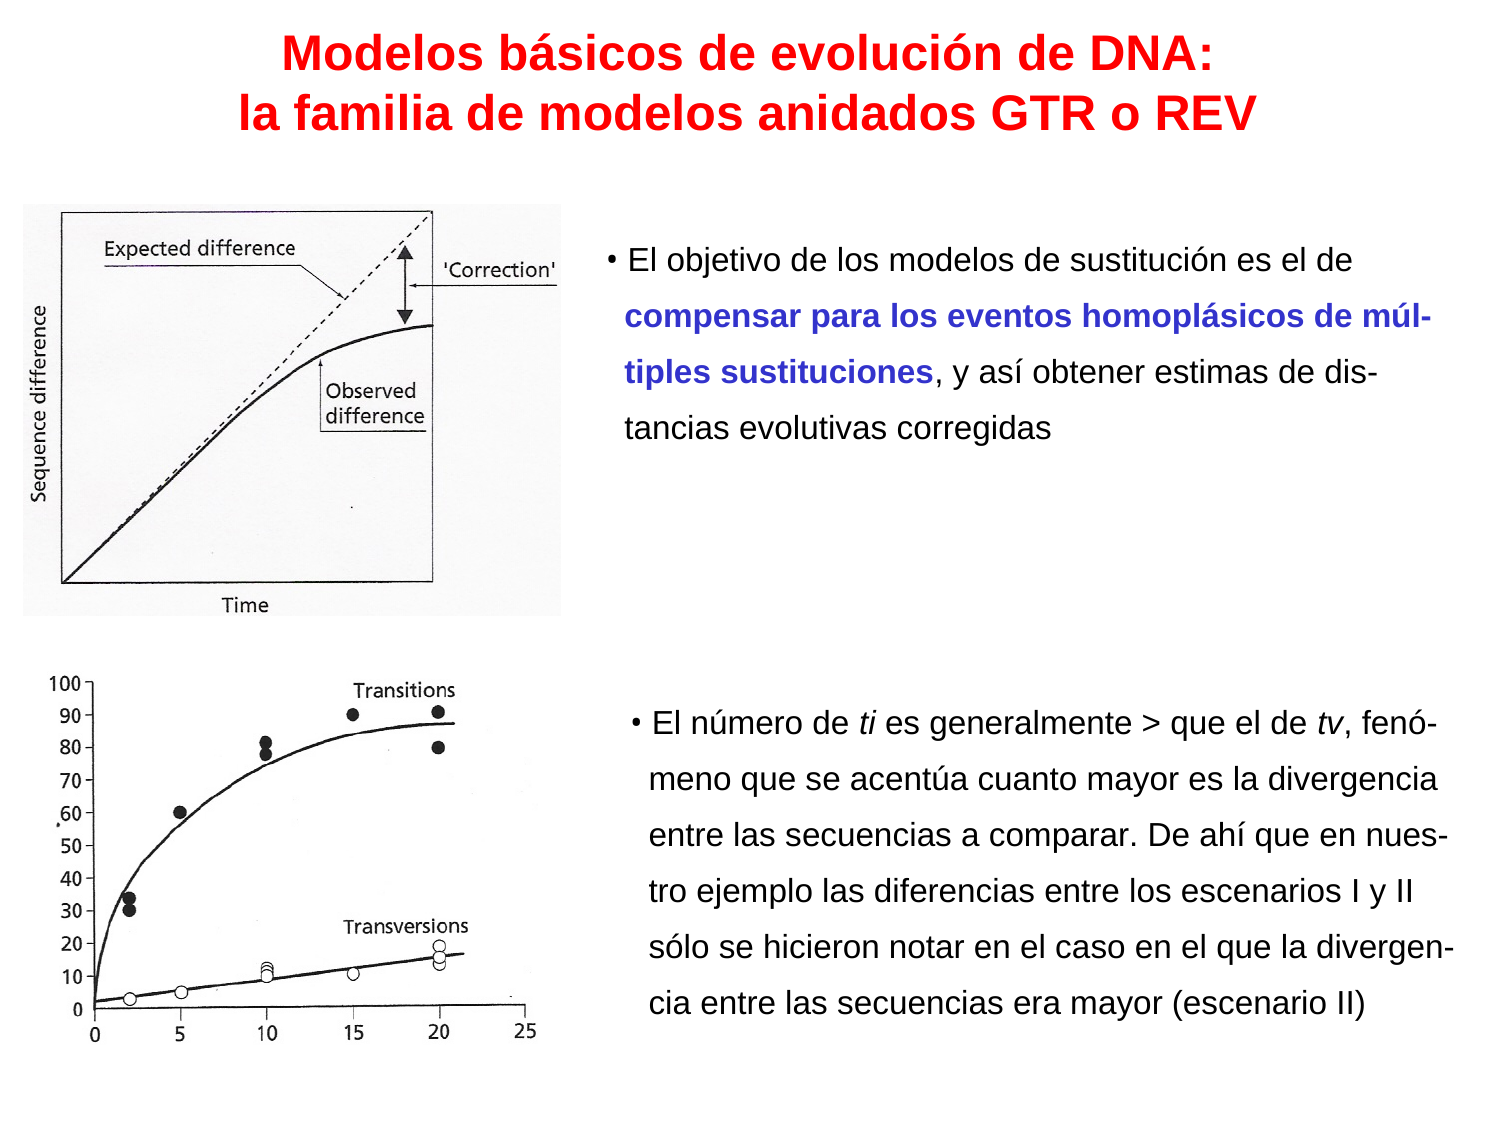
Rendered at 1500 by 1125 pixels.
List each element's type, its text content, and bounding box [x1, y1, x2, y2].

picture [47, 671, 538, 1047]
text_box El número de ti es generalmente > que el de tv, fenó- meno que se acentúa cuanto mayor es la divergencia entre las secuencias a comparar. De ahí que en nues- tro ejemplo las diferencias entre los escenarios I y II sólo se hicieron notar en el caso en el que la divergen- cia entre las secuencias era mayor (escenario II) [615, 677, 1472, 1029]
text_box Modelos básicos de evolución de DNA: la familia de modelos anidados GTR o REV [223, 13, 1273, 149]
picture [23, 204, 561, 616]
text_box El objetivo de los modelos de sustitución es el de compensar para los eventos homoplásicos de múl- tiples sustituciones, y así obtener estimas de dis- tancias evolutivas corregidas [591, 214, 1448, 454]
